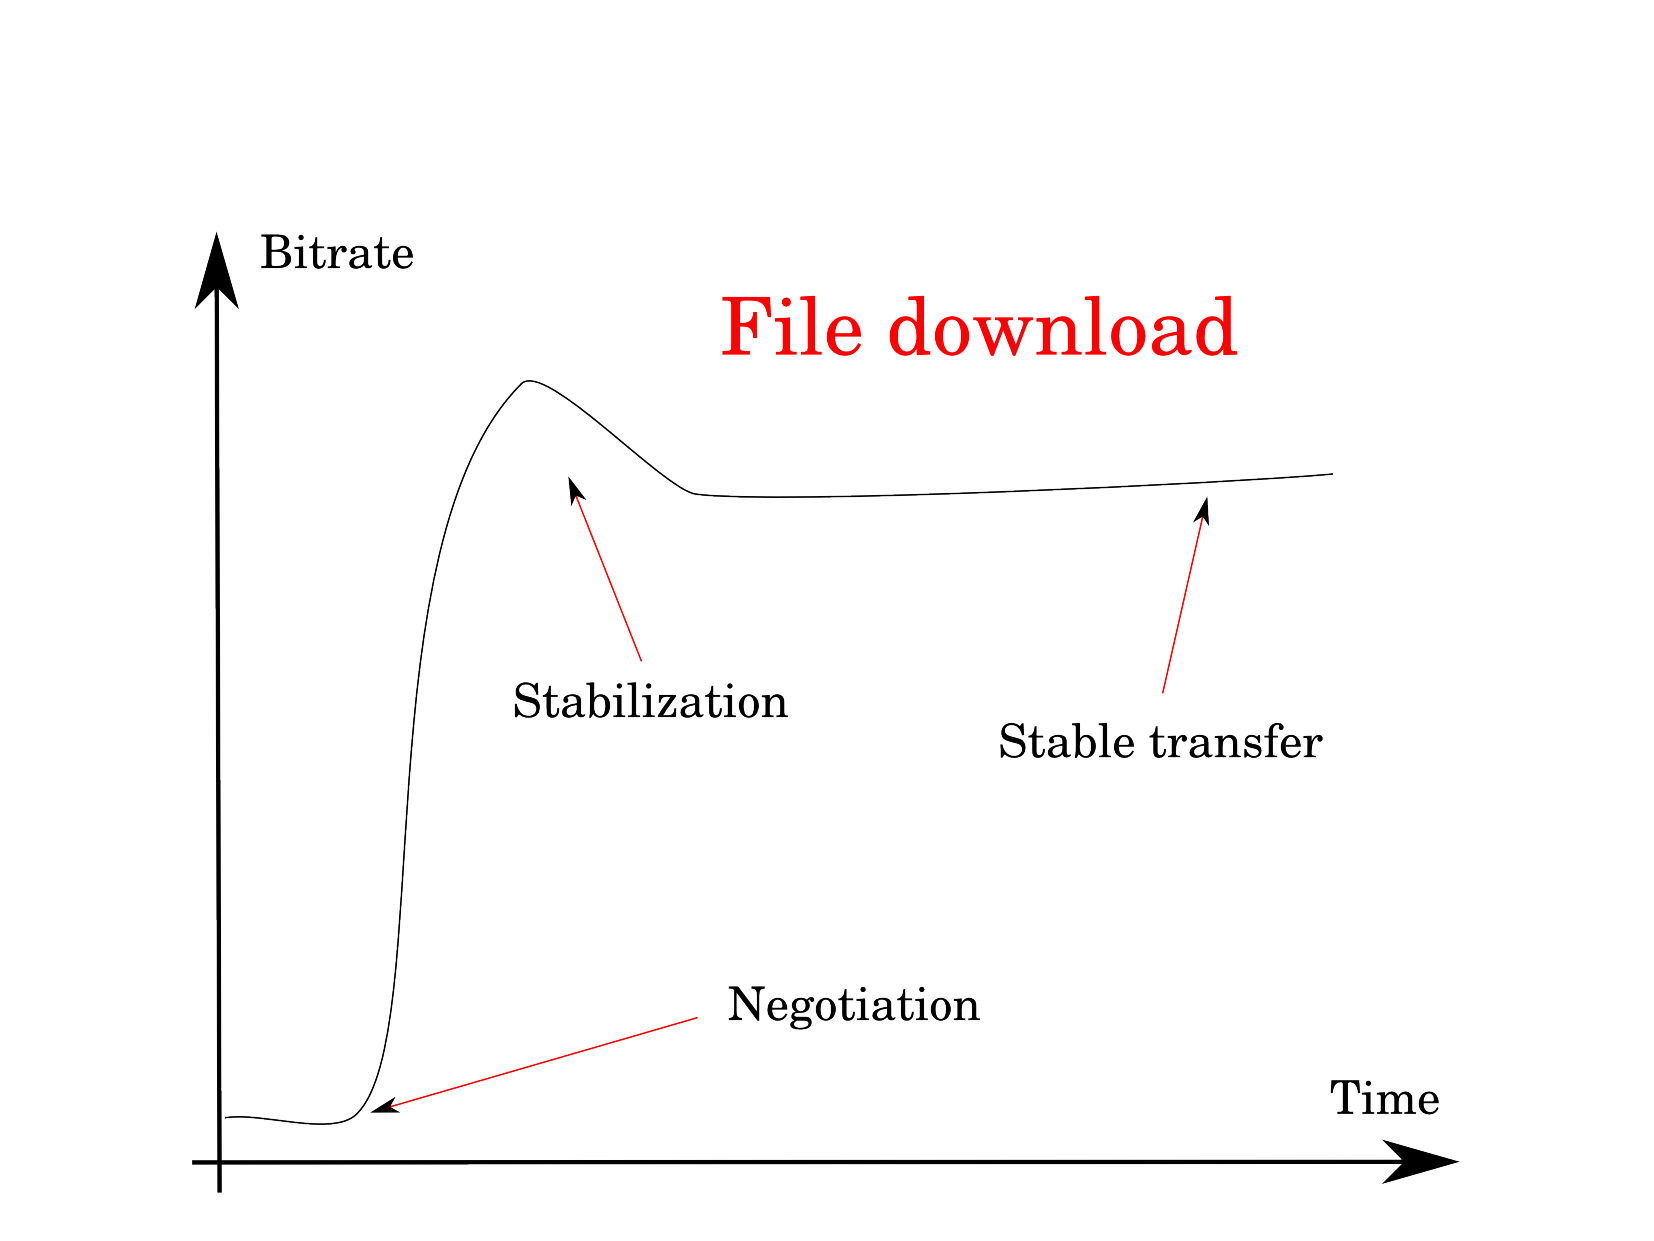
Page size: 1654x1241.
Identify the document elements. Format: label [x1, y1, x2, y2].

picture [160, 211, 1494, 1212]
